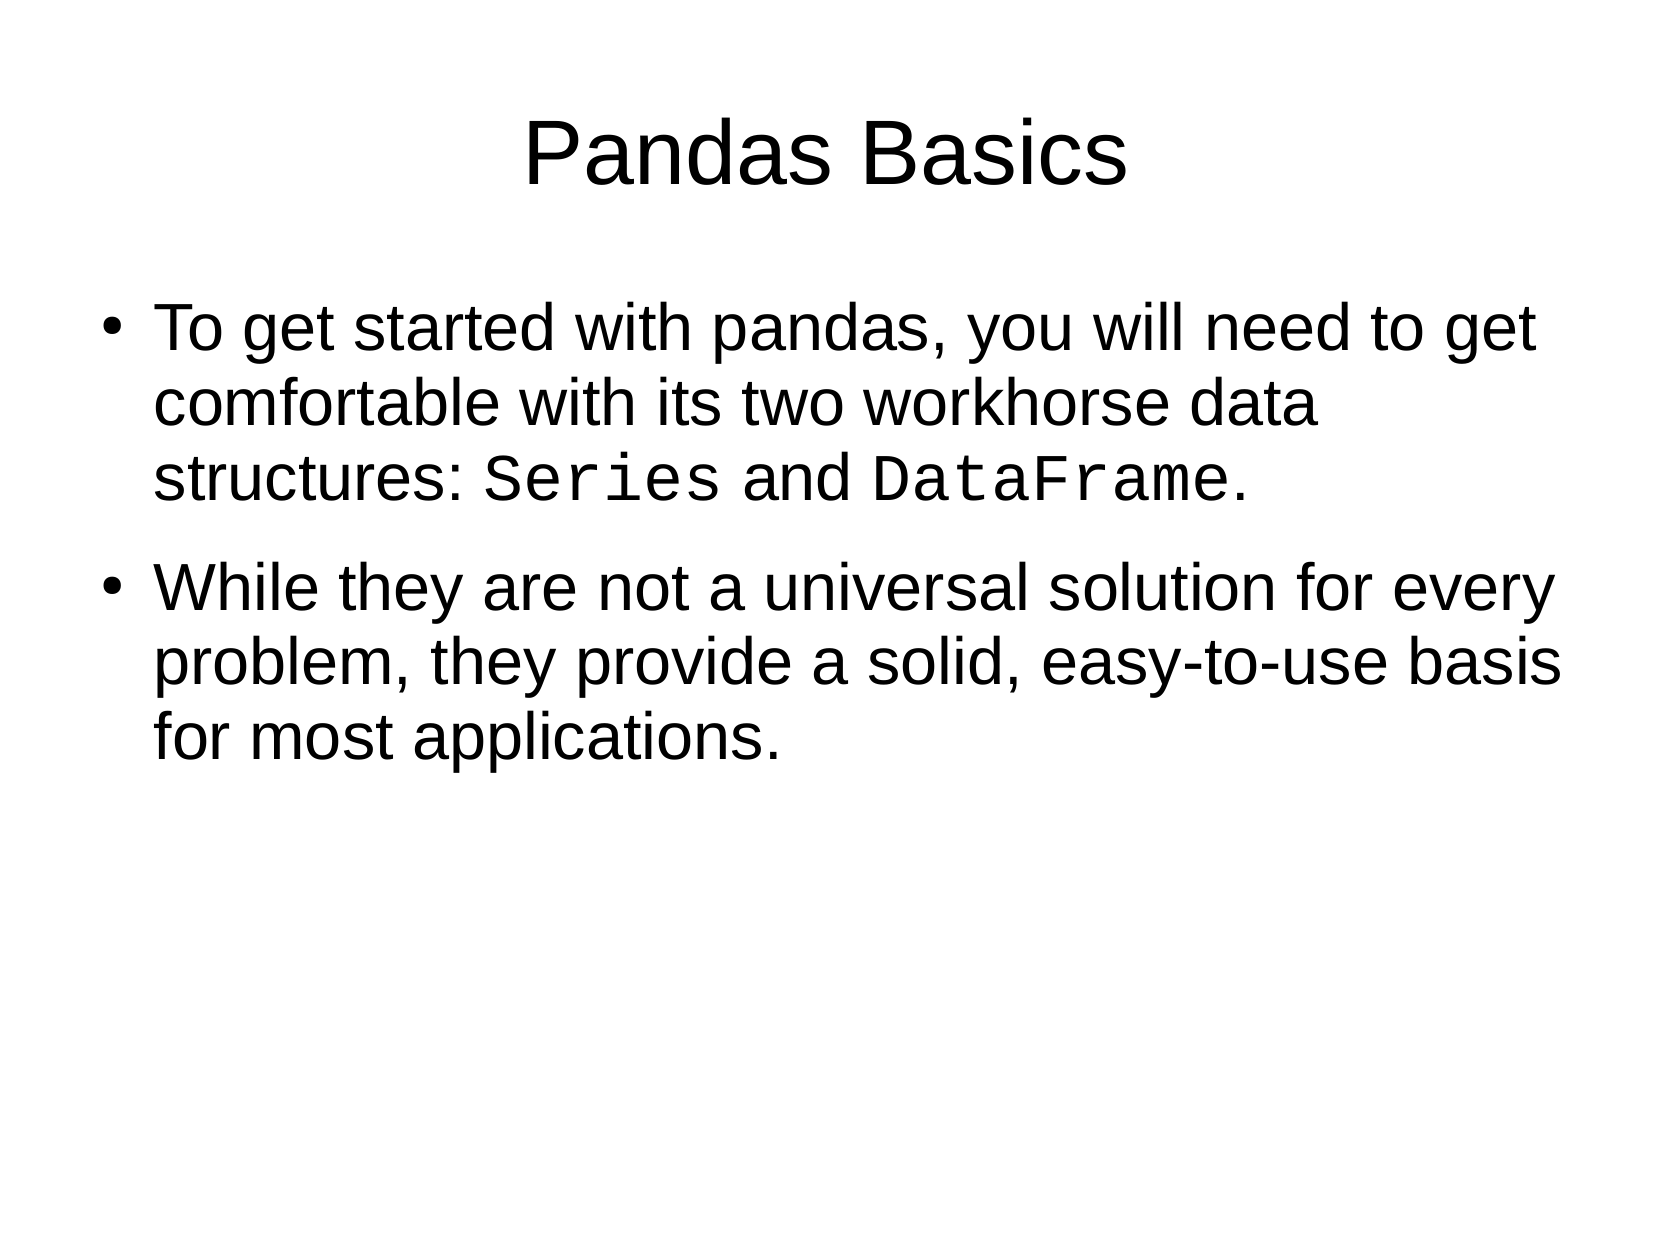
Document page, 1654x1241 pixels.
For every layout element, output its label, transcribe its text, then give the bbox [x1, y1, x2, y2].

list To get started with pandas, you will need to get comfortable with its two workhorse data structures: Series and DataFrame. While they are not a universal solution for every problem, they provide a solid, easy-to-use basis for most applications. [82, 290, 1571, 1010]
title Pandas Basics [82, 49, 1571, 257]
